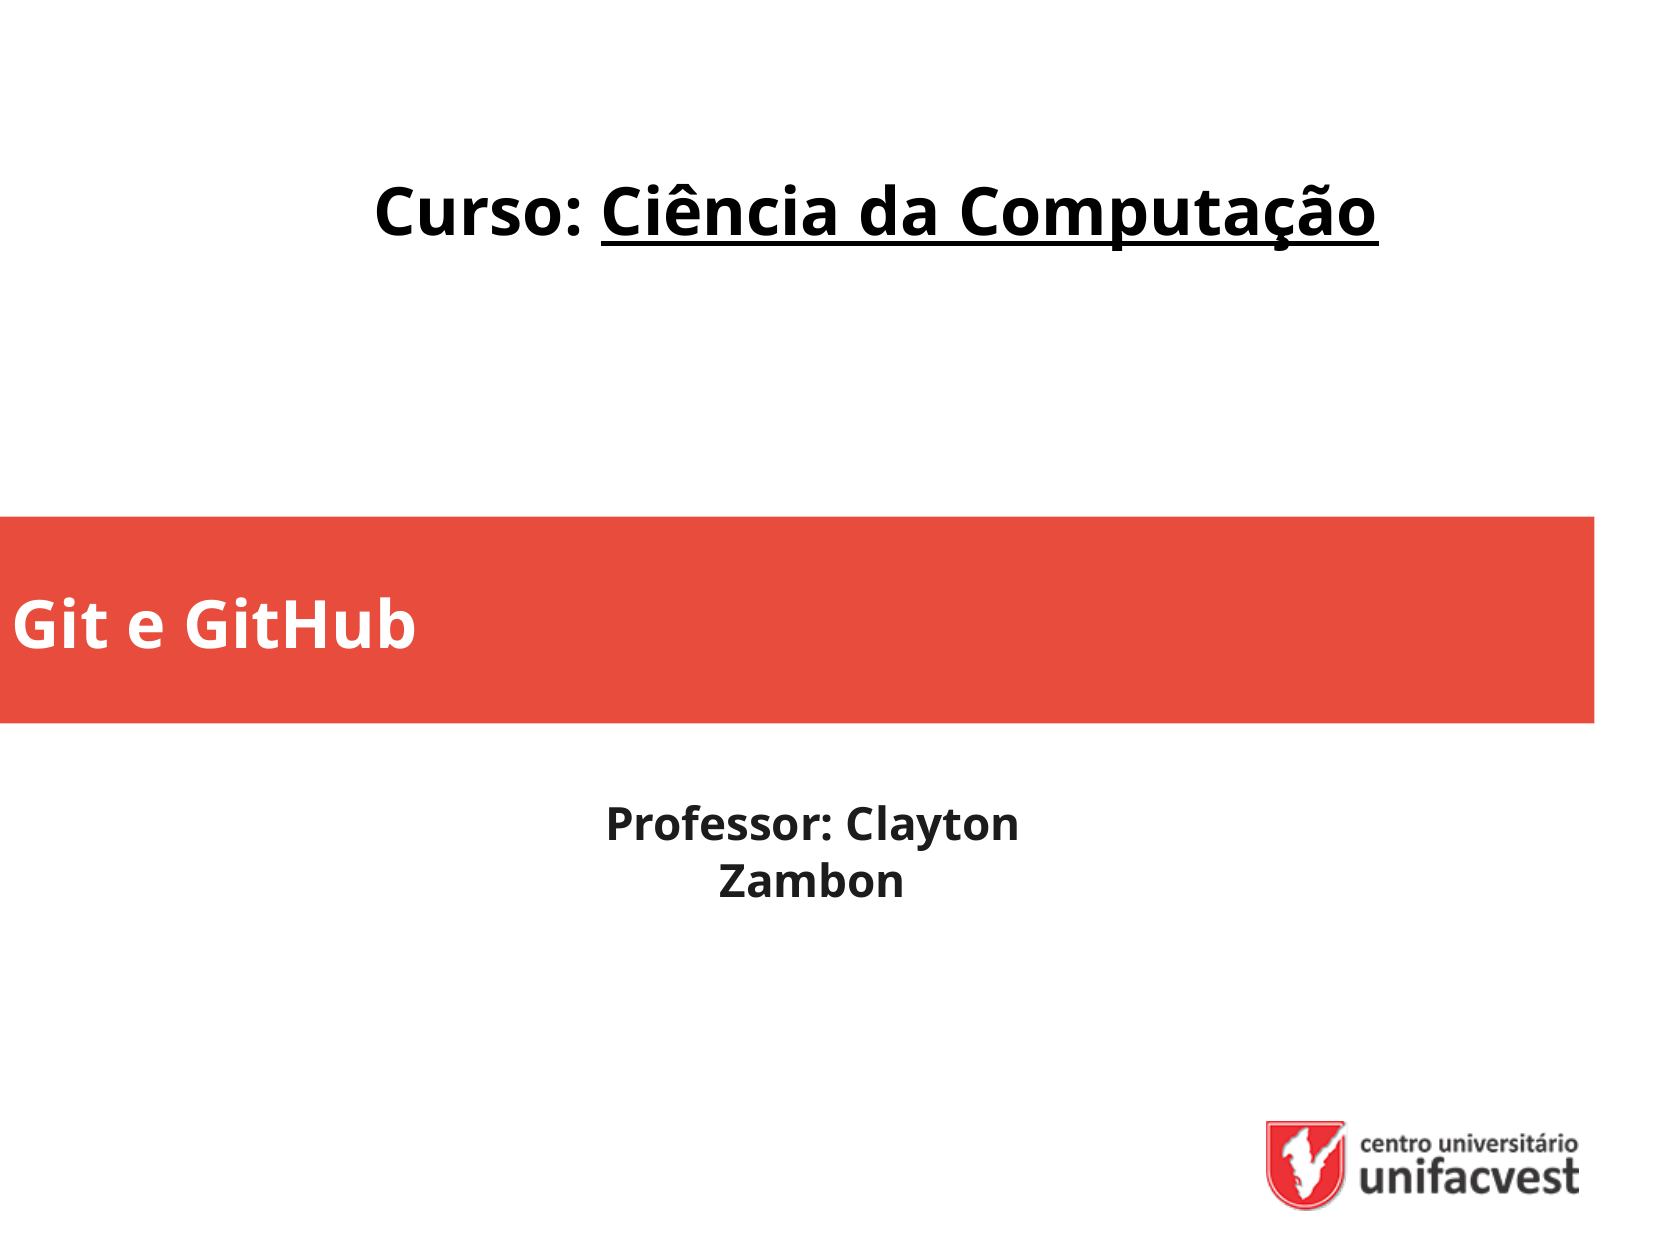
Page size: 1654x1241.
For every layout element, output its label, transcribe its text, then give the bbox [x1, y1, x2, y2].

subtitle Professor: Clayton Zambon [542, 792, 1084, 1181]
text_box Curso: Ciência da Computação [358, 158, 1277, 258]
text_box [1238, 1120, 1654, 1212]
title Git e GitHub [11, 513, 1607, 663]
picture [1266, 1121, 1579, 1211]
